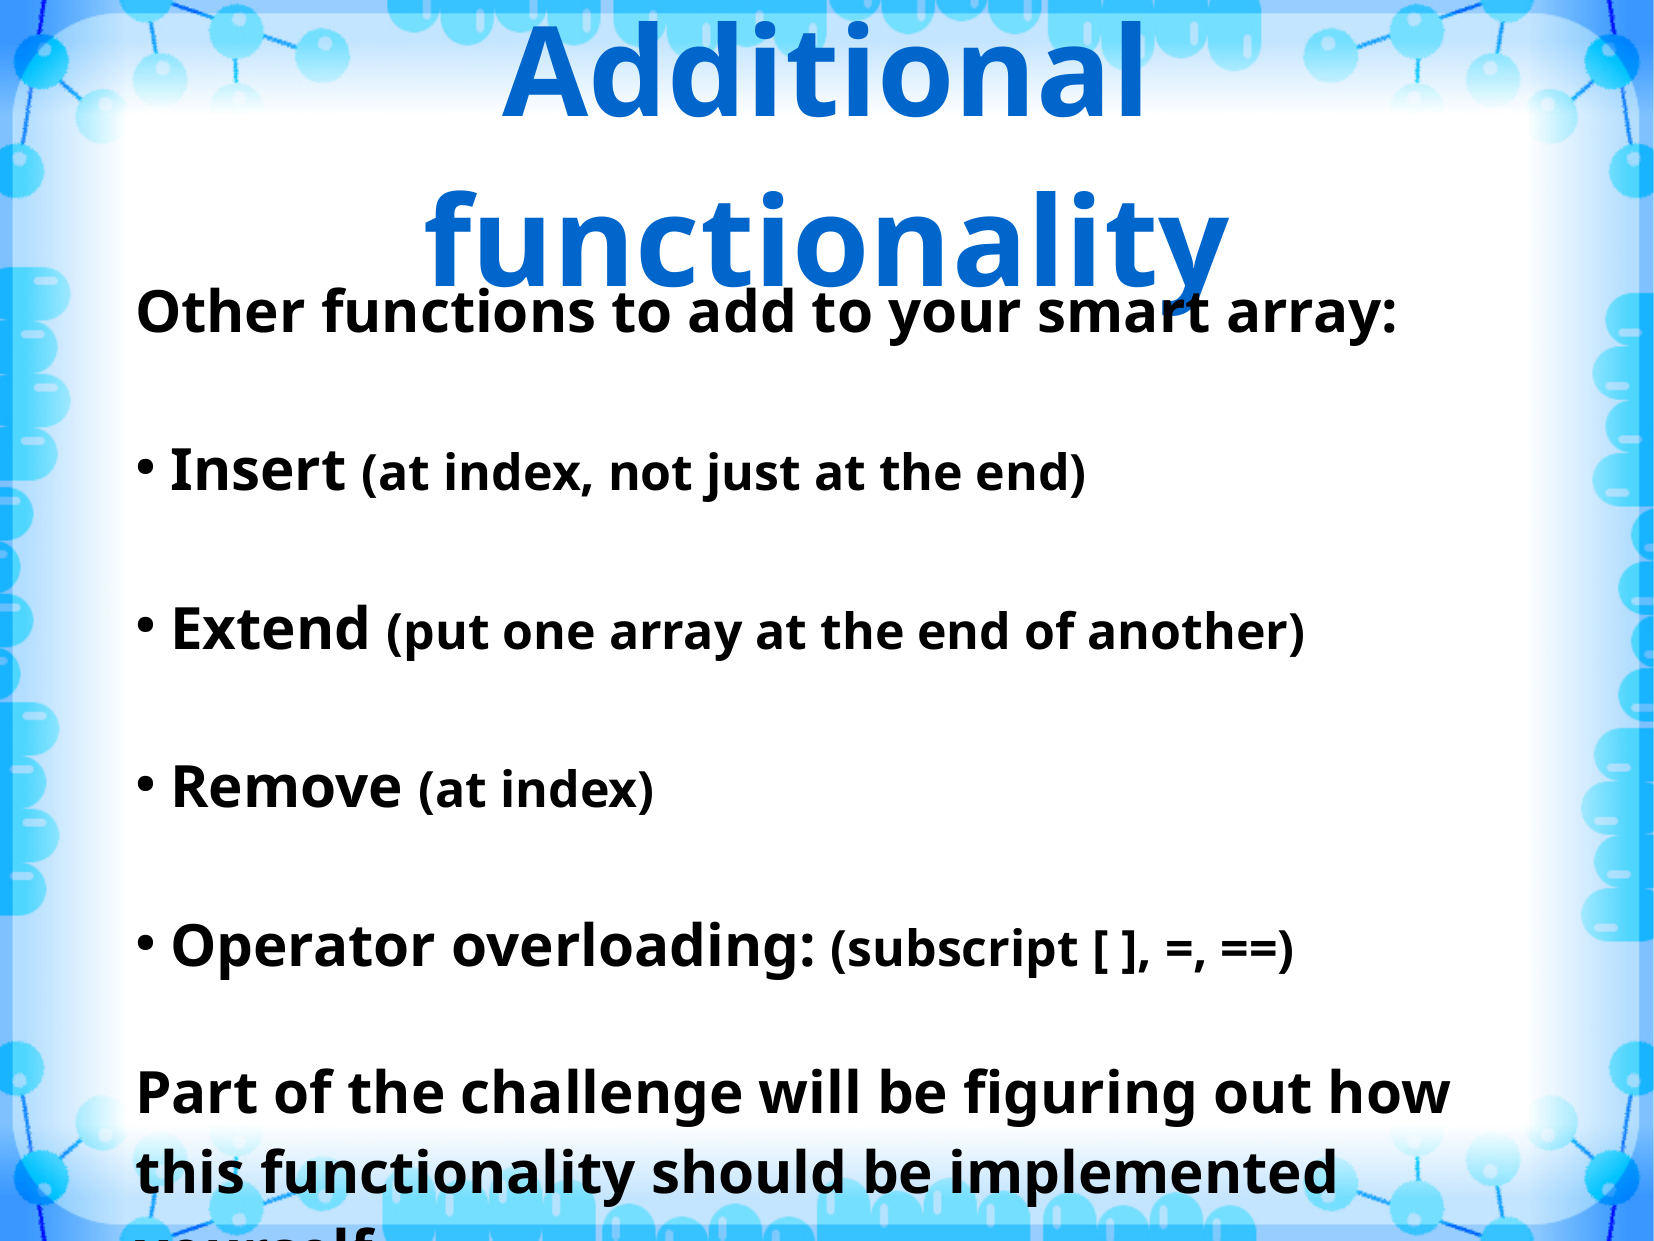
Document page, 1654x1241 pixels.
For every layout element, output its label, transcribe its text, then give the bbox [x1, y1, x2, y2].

picture [0, 0, 1654, 1241]
title Additional functionality [82, 49, 1571, 257]
text_box Other functions to add to your smart array: Insert (at index, not just at the end) Extend (put one array at the end of another) Remove (at index) Operator overloading: (subscript [ ], =, ==) Part of the challenge will be figuring out how this functionality should be implemented yourself. [135, 270, 1509, 1044]
